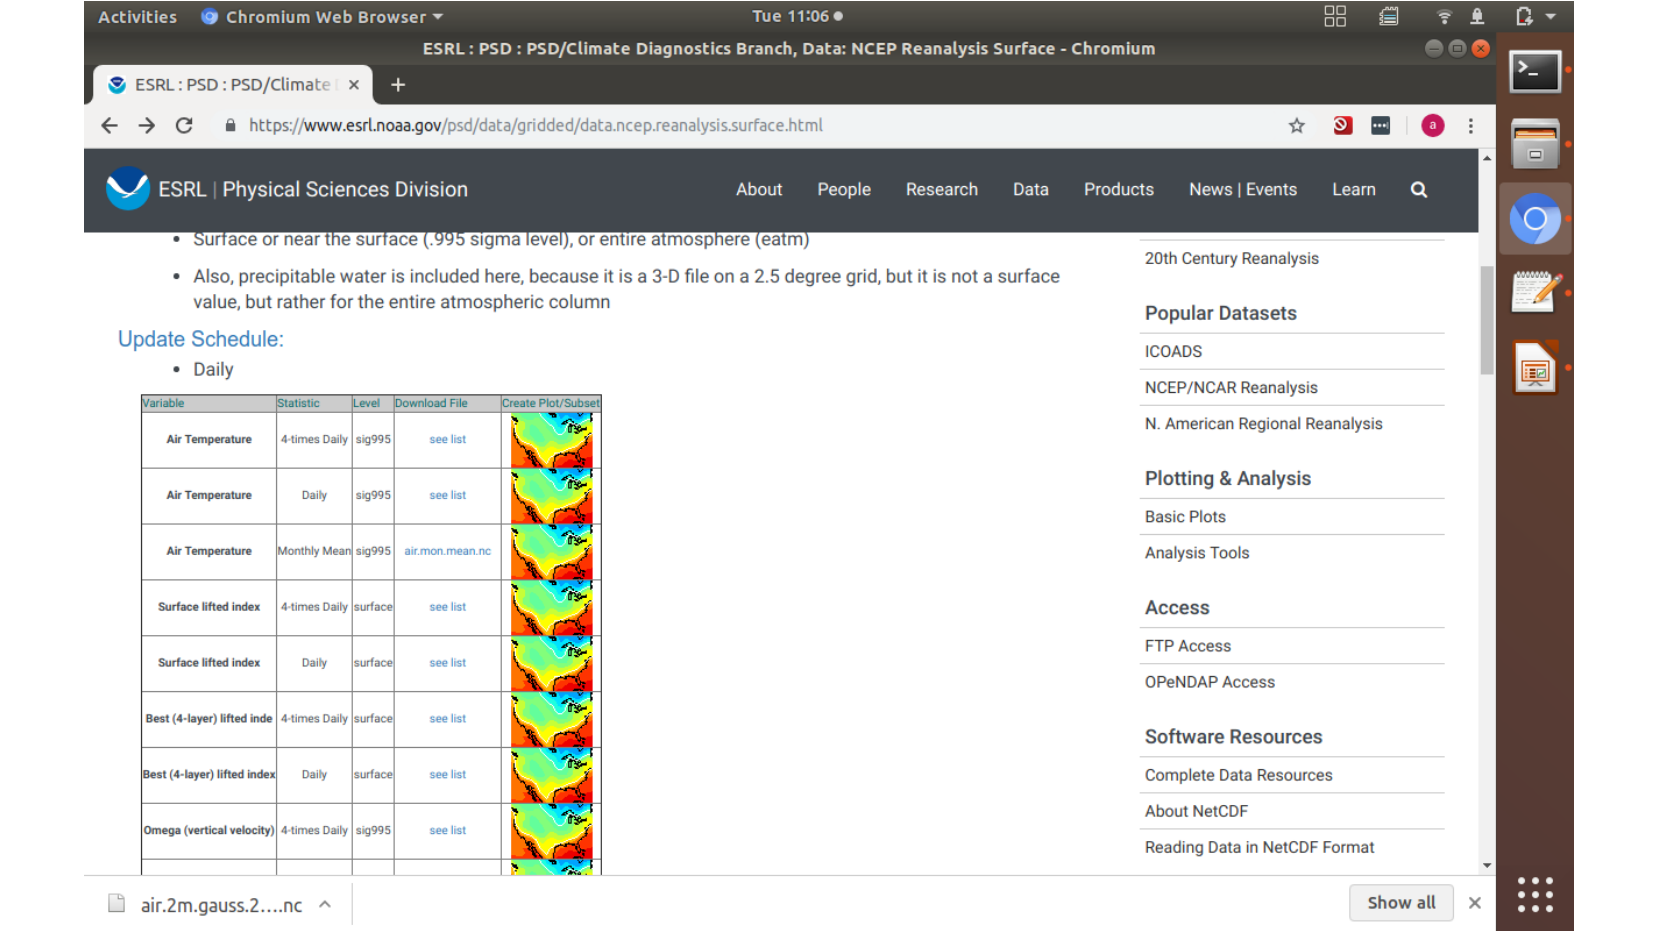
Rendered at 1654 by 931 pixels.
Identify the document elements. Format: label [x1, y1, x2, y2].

picture [84, 1, 1574, 931]
